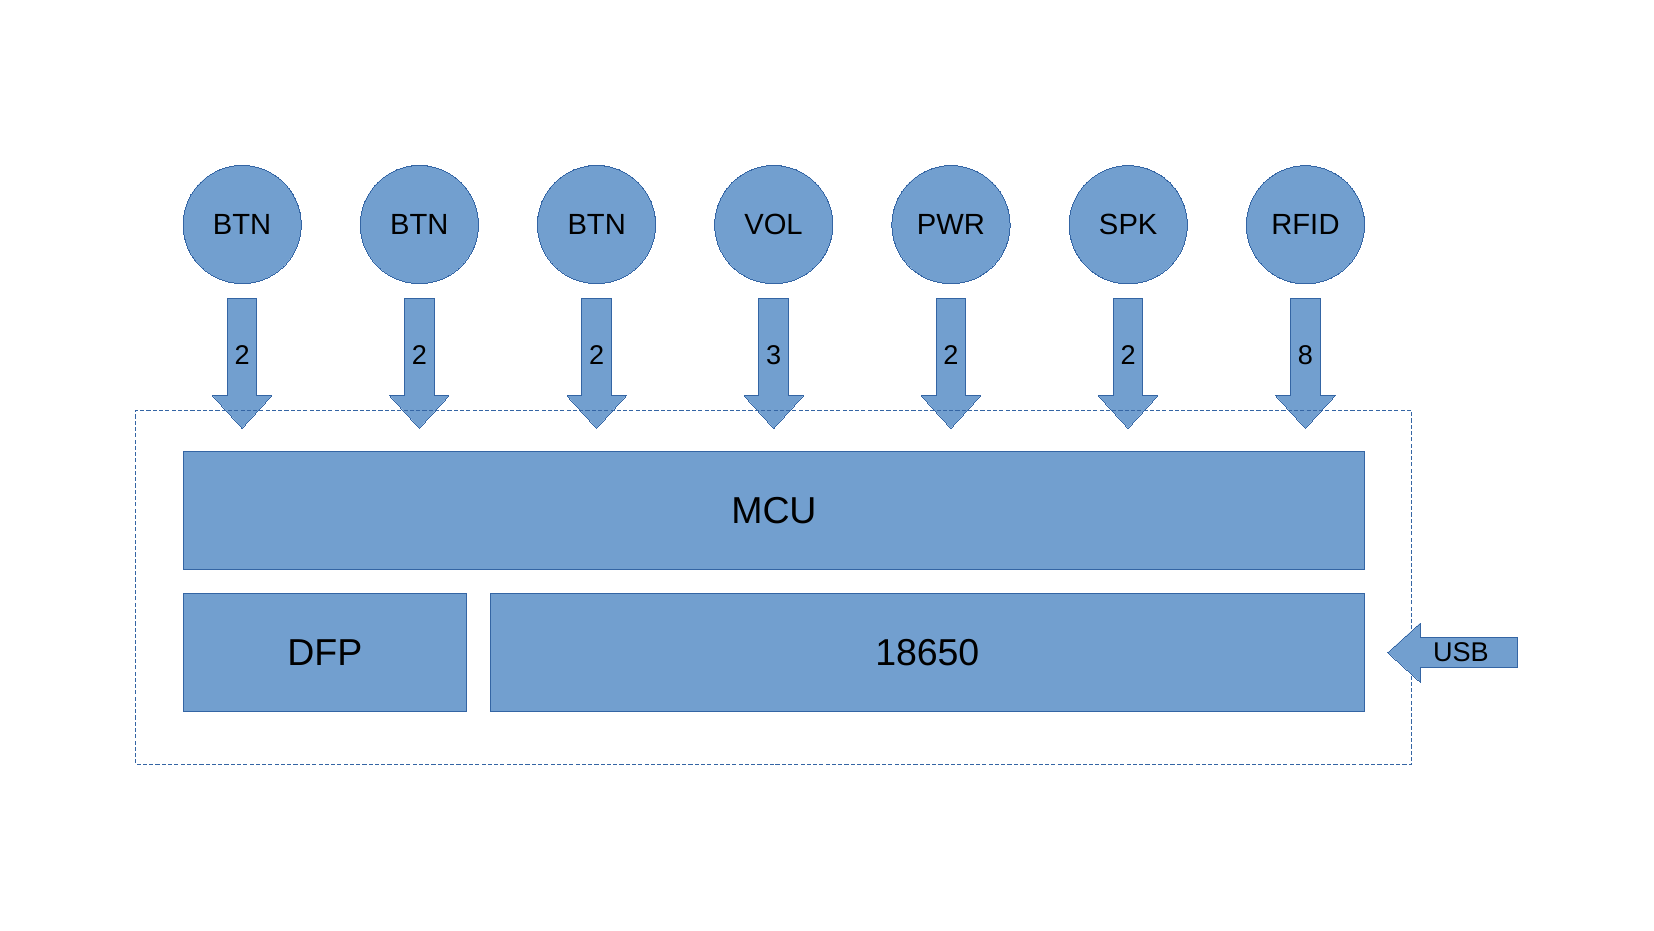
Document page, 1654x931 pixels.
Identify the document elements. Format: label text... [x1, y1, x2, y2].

text_box 2 [1098, 298, 1158, 429]
text_box BTN [360, 165, 479, 284]
text_box 18650 [490, 593, 1365, 712]
text_box USB [1387, 623, 1518, 683]
text_box SPK [1069, 165, 1188, 284]
text_box RFID [1246, 165, 1365, 284]
text_box BTN [183, 165, 302, 284]
text_box 2 [921, 298, 981, 429]
text_box 2 [389, 298, 449, 429]
text_box VOL [714, 165, 833, 284]
text_box PWR [891, 165, 1011, 284]
text_box 8 [1275, 298, 1336, 429]
text_box BTN [537, 165, 656, 284]
text_box 3 [744, 298, 804, 429]
text_box MCU [183, 451, 1365, 570]
text_box 2 [212, 298, 272, 429]
text_box DFP [183, 593, 467, 712]
text_box 2 [567, 298, 627, 429]
